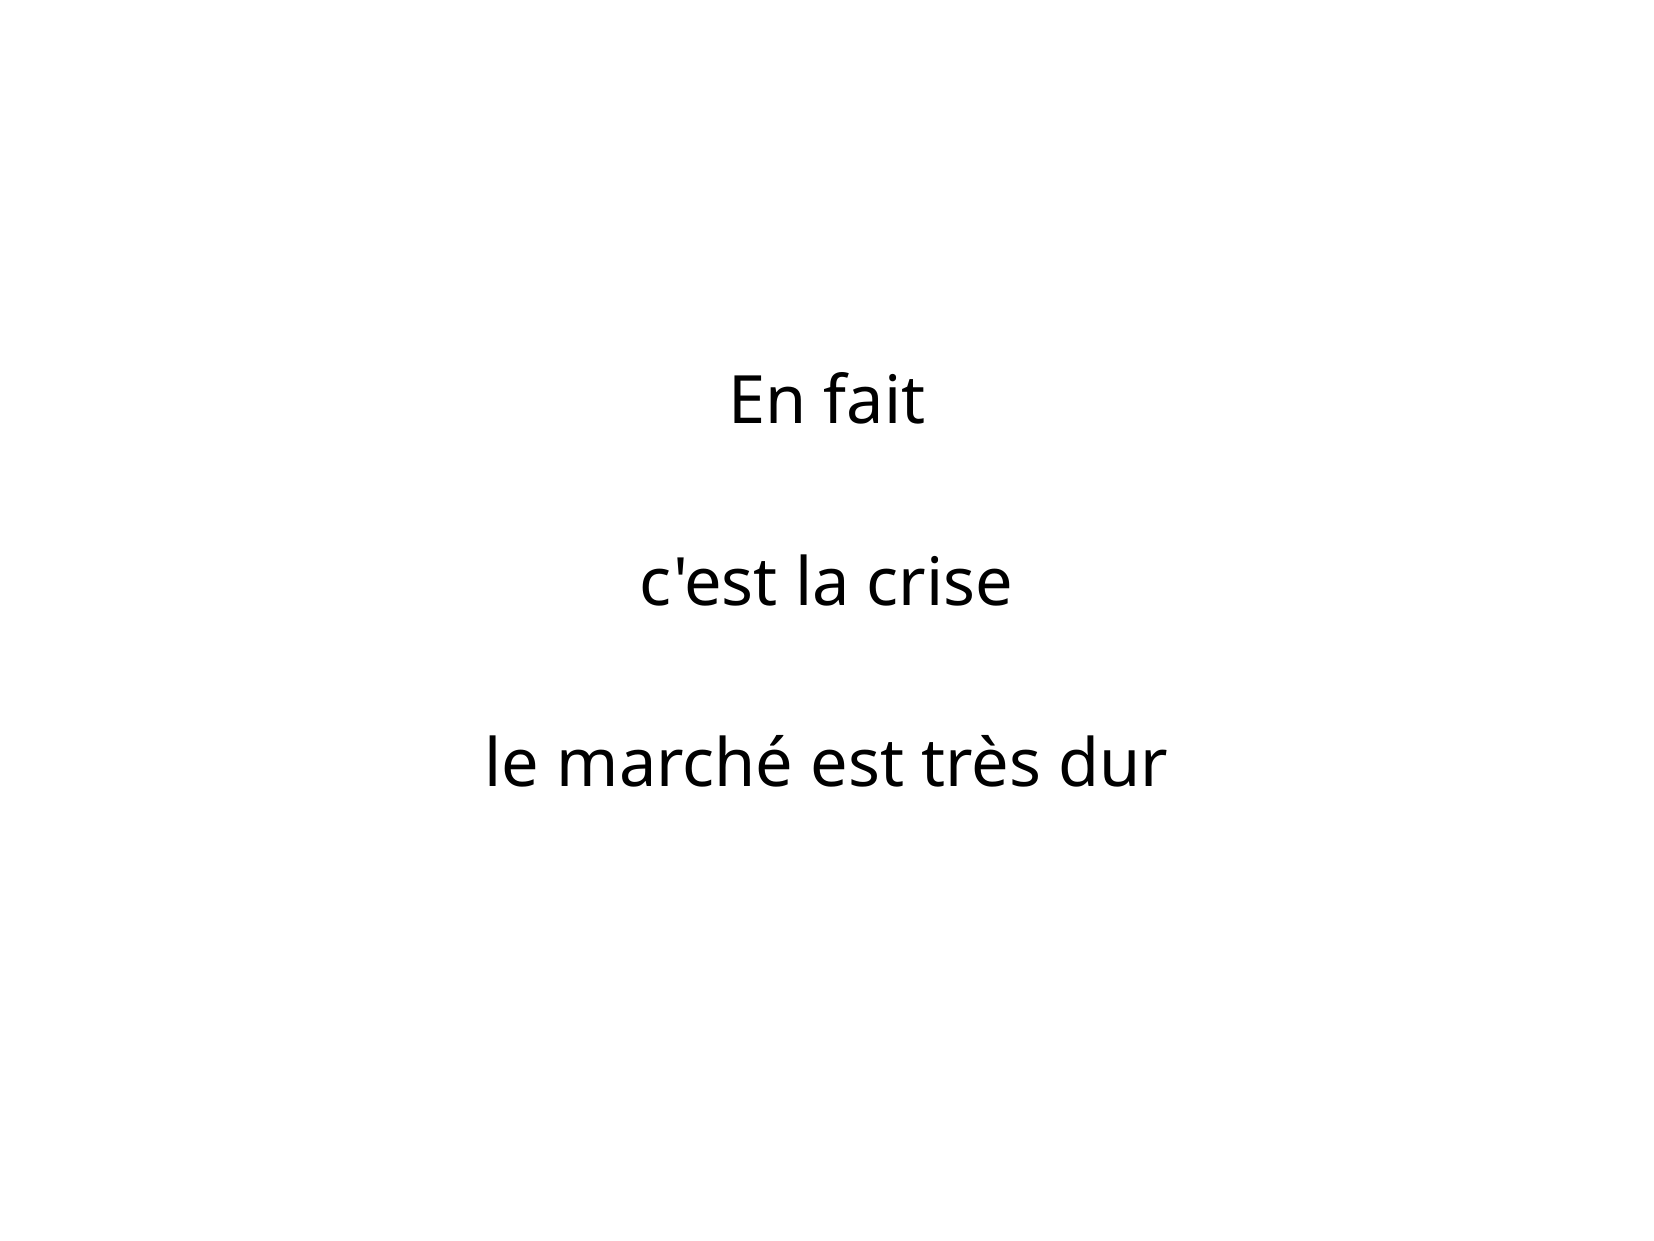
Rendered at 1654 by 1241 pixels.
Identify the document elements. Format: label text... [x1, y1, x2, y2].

subtitle En fait c'est la crise le marché est très dur [82, 49, 1571, 1109]
